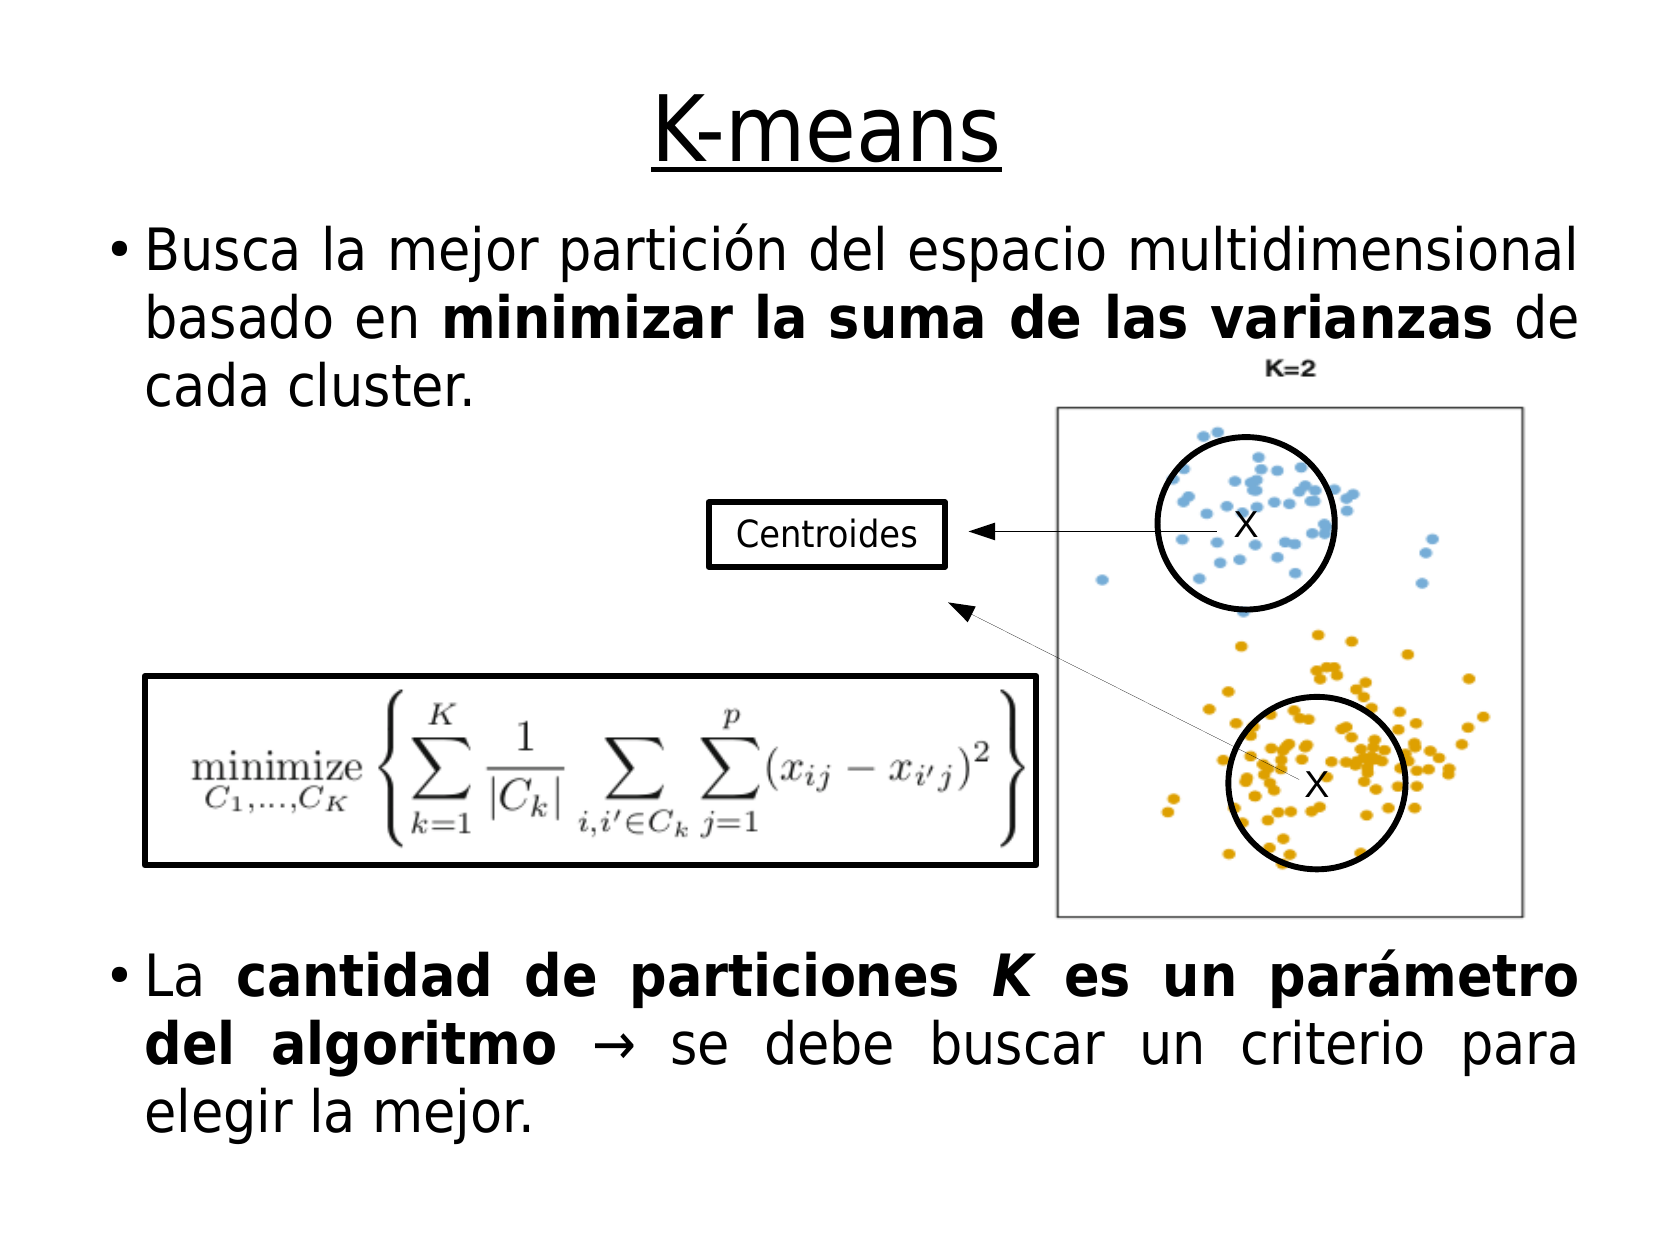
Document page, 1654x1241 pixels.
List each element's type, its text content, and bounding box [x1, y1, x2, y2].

text_box Busca la mejor partición del espacio multidimensional basado en minimizar la suma de las varianzas de cada cluster. La cantidad de particiones K es un parámetro del algoritmo → se debe buscar un criterio para elegir la mejor. [94, 209, 1595, 1157]
text_box Centroides [708, 502, 945, 567]
text_box X [1216, 496, 1276, 553]
text_box X [1287, 755, 1347, 813]
title K-means [82, 25, 1571, 233]
picture [147, 679, 1034, 863]
